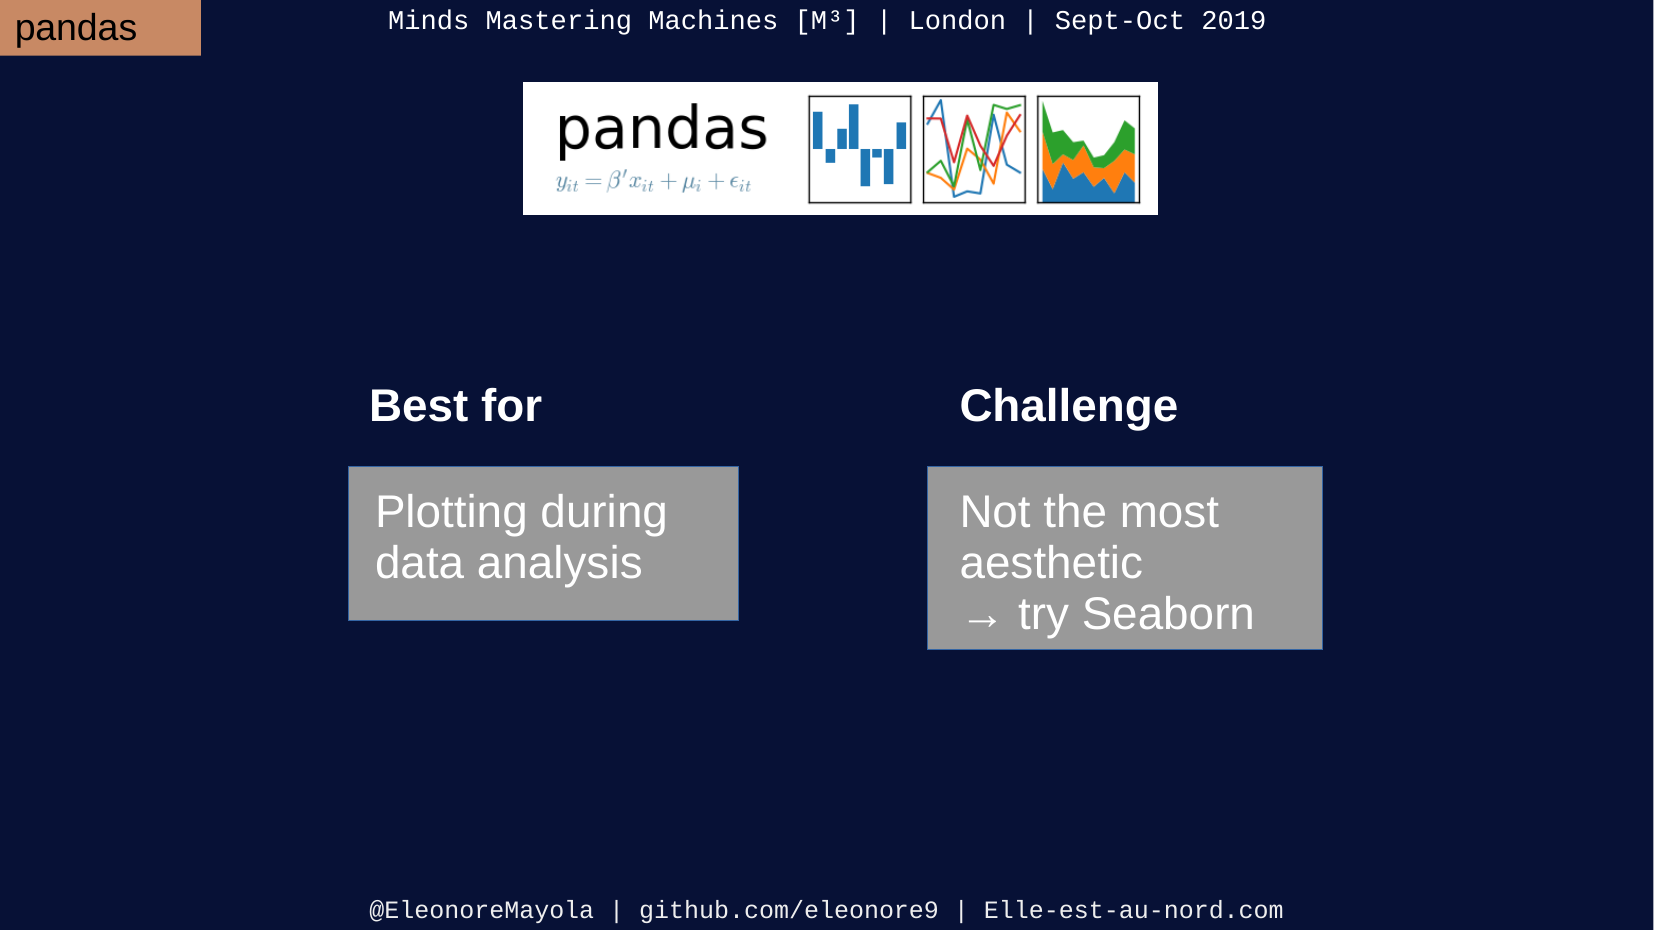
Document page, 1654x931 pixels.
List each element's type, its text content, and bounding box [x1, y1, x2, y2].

text_box @EleonoreMayola | github.com/eleonore9 | Elle-est-au-nord.com [295, 862, 1359, 931]
text_box pandas [0, 0, 201, 56]
text_box Challenge [944, 372, 1300, 439]
text_box Best for [354, 372, 709, 439]
text_box Not the most aesthetic → try Seaborn [944, 478, 1288, 648]
text_box Plotting during data analysis [360, 478, 768, 648]
text_box Minds Mastering Machines [M³] | London | Sept-Oct 2019 [265, 0, 1388, 60]
text_box [348, 466, 739, 621]
text_box [927, 466, 1323, 650]
picture [523, 82, 1158, 215]
